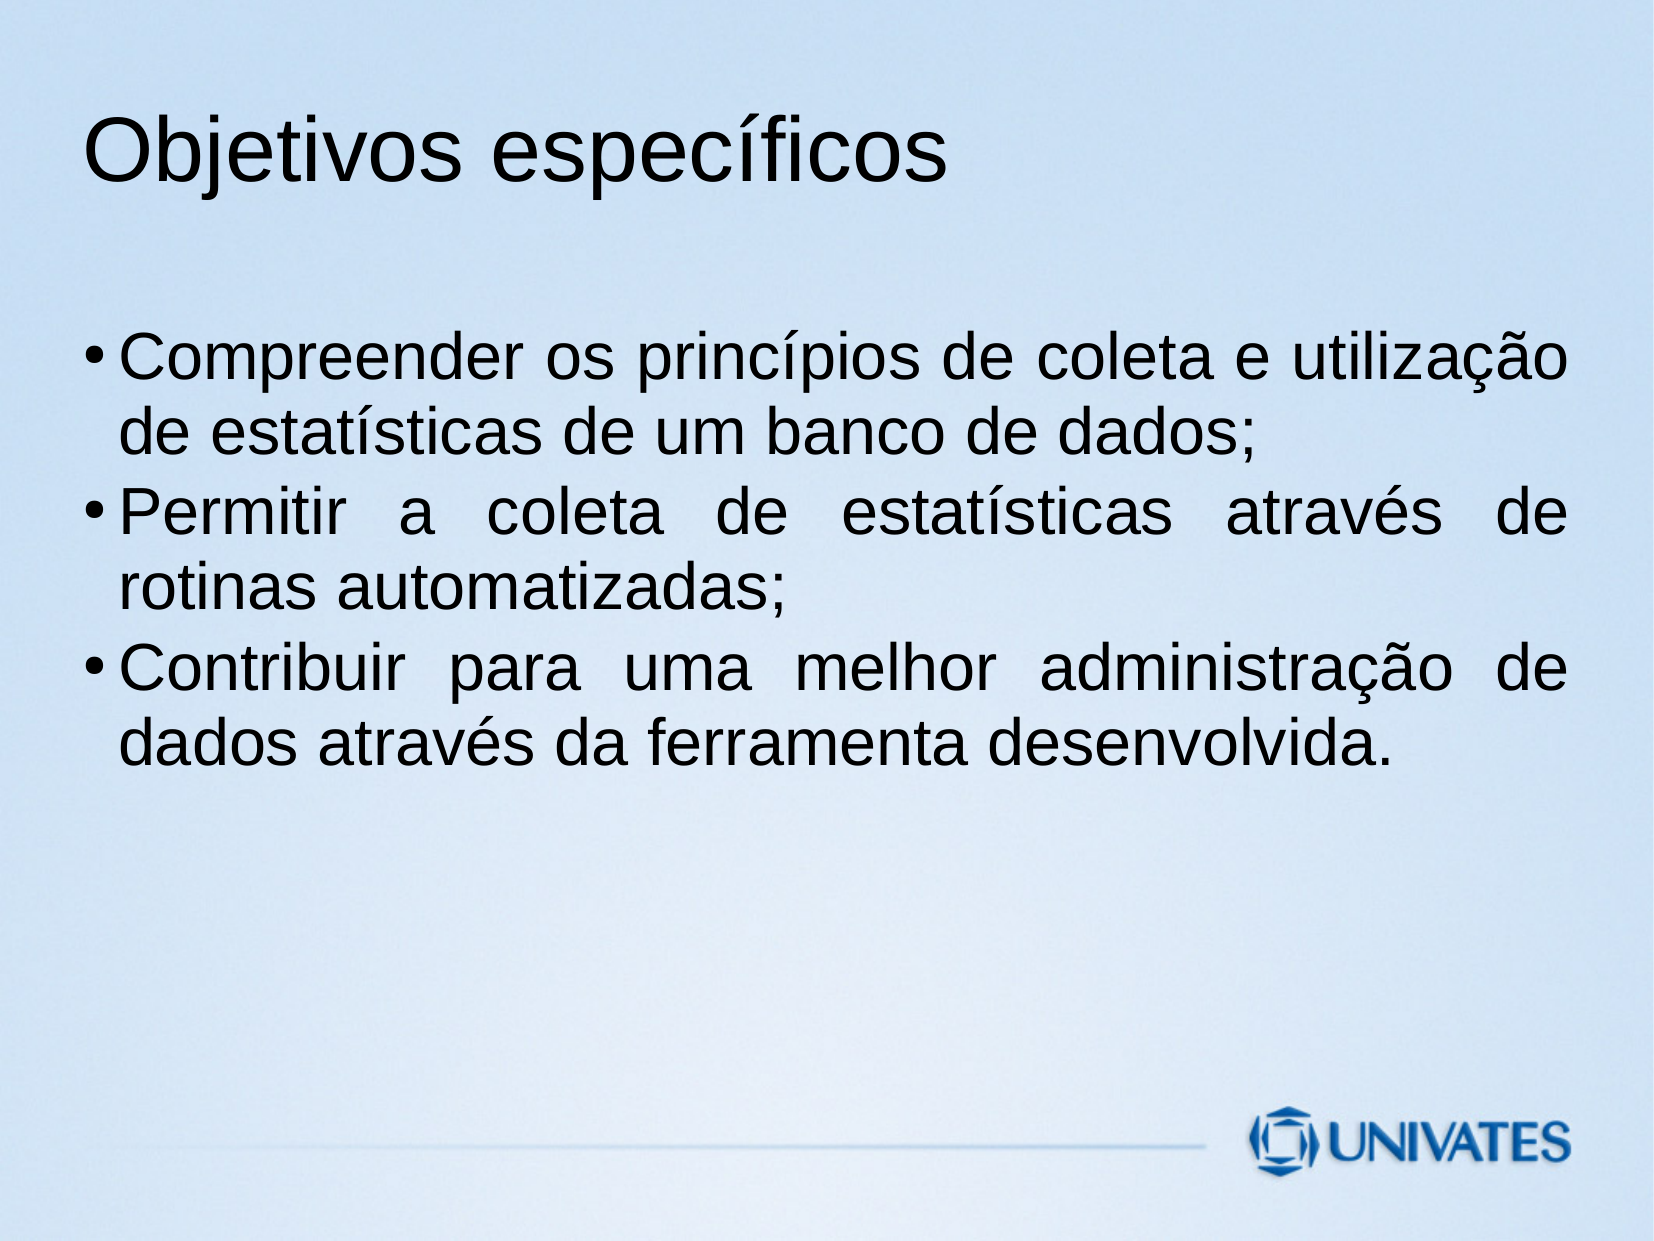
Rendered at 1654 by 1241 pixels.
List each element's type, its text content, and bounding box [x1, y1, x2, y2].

picture [0, 0, 1654, 1241]
subtitle Compreender os princípios de coleta e utilização de estatísticas de um banco de dados; Permitir a coleta de estatísticas através de rotinas automatizadas; Contribuir para uma melhor administração de dados através da ferramenta desenvolvida. [82, 318, 1571, 1039]
title Objetivos específicos [82, 49, 1571, 257]
